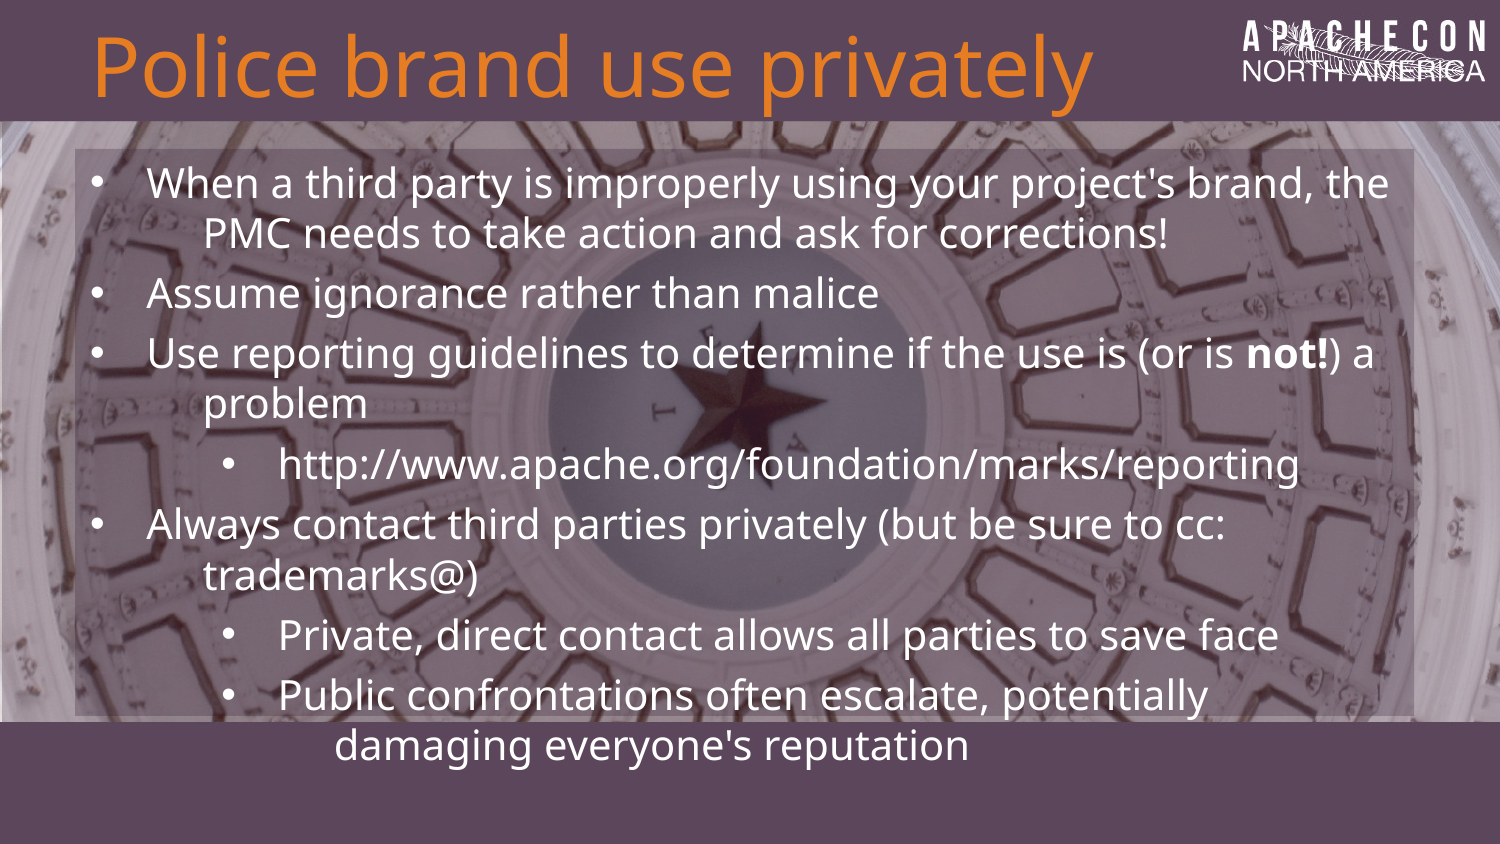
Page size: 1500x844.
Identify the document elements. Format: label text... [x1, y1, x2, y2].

text_box When a third party is improperly using your project's brand, the PMC needs to take action and ask for corrections! Assume ignorance rather than malice Use reporting guidelines to determine if the use is (or is not!) a problem http://www.apache.org/foundation/marks/reporting Always contact third parties privately (but be sure to cc: trademarks@) Private, direct contact allows all parties to save face Public confrontations often escalate, potentially damaging everyone's reputation [75, 148, 1415, 716]
picture [0, 0, 1500, 844]
text_box Police brand use privately [75, 6, 1116, 107]
